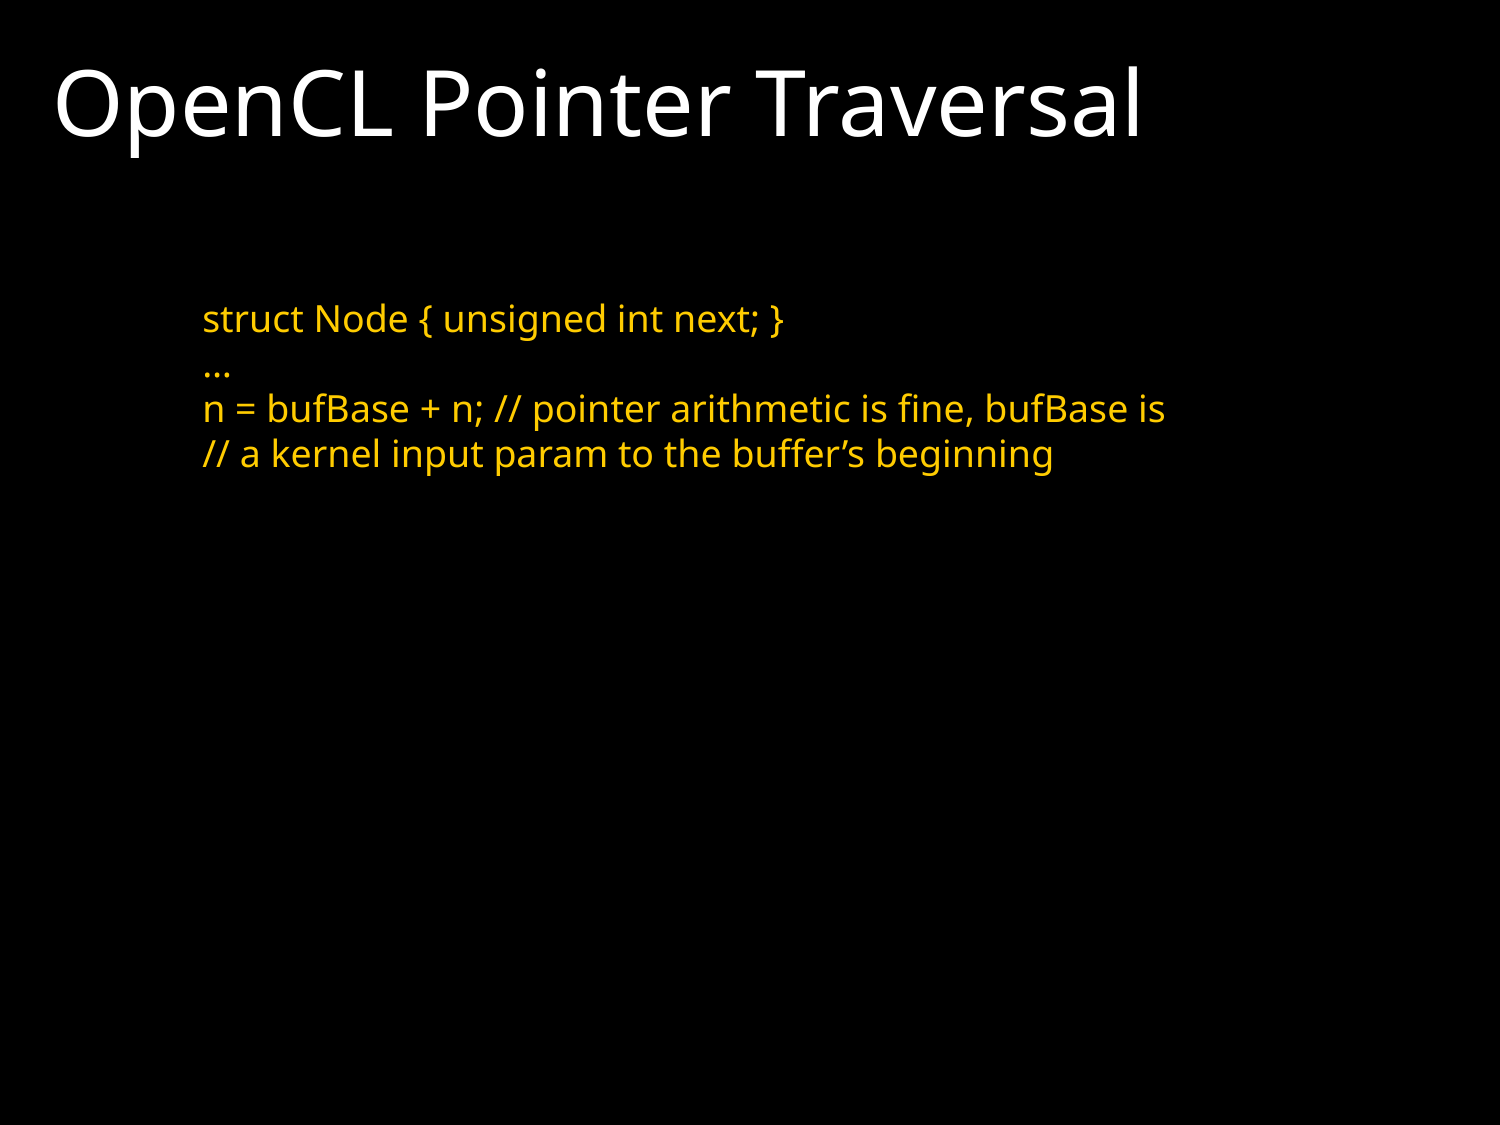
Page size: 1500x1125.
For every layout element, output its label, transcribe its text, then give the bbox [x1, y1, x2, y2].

text_box OpenCL Pointer Traversal [37, 24, 1463, 175]
text_box struct Node { unsigned int next; } … n = bufBase + n; // pointer arithmetic is fine, bufBase is // a kernel input param to the buffer’s beginning [187, 287, 1353, 573]
